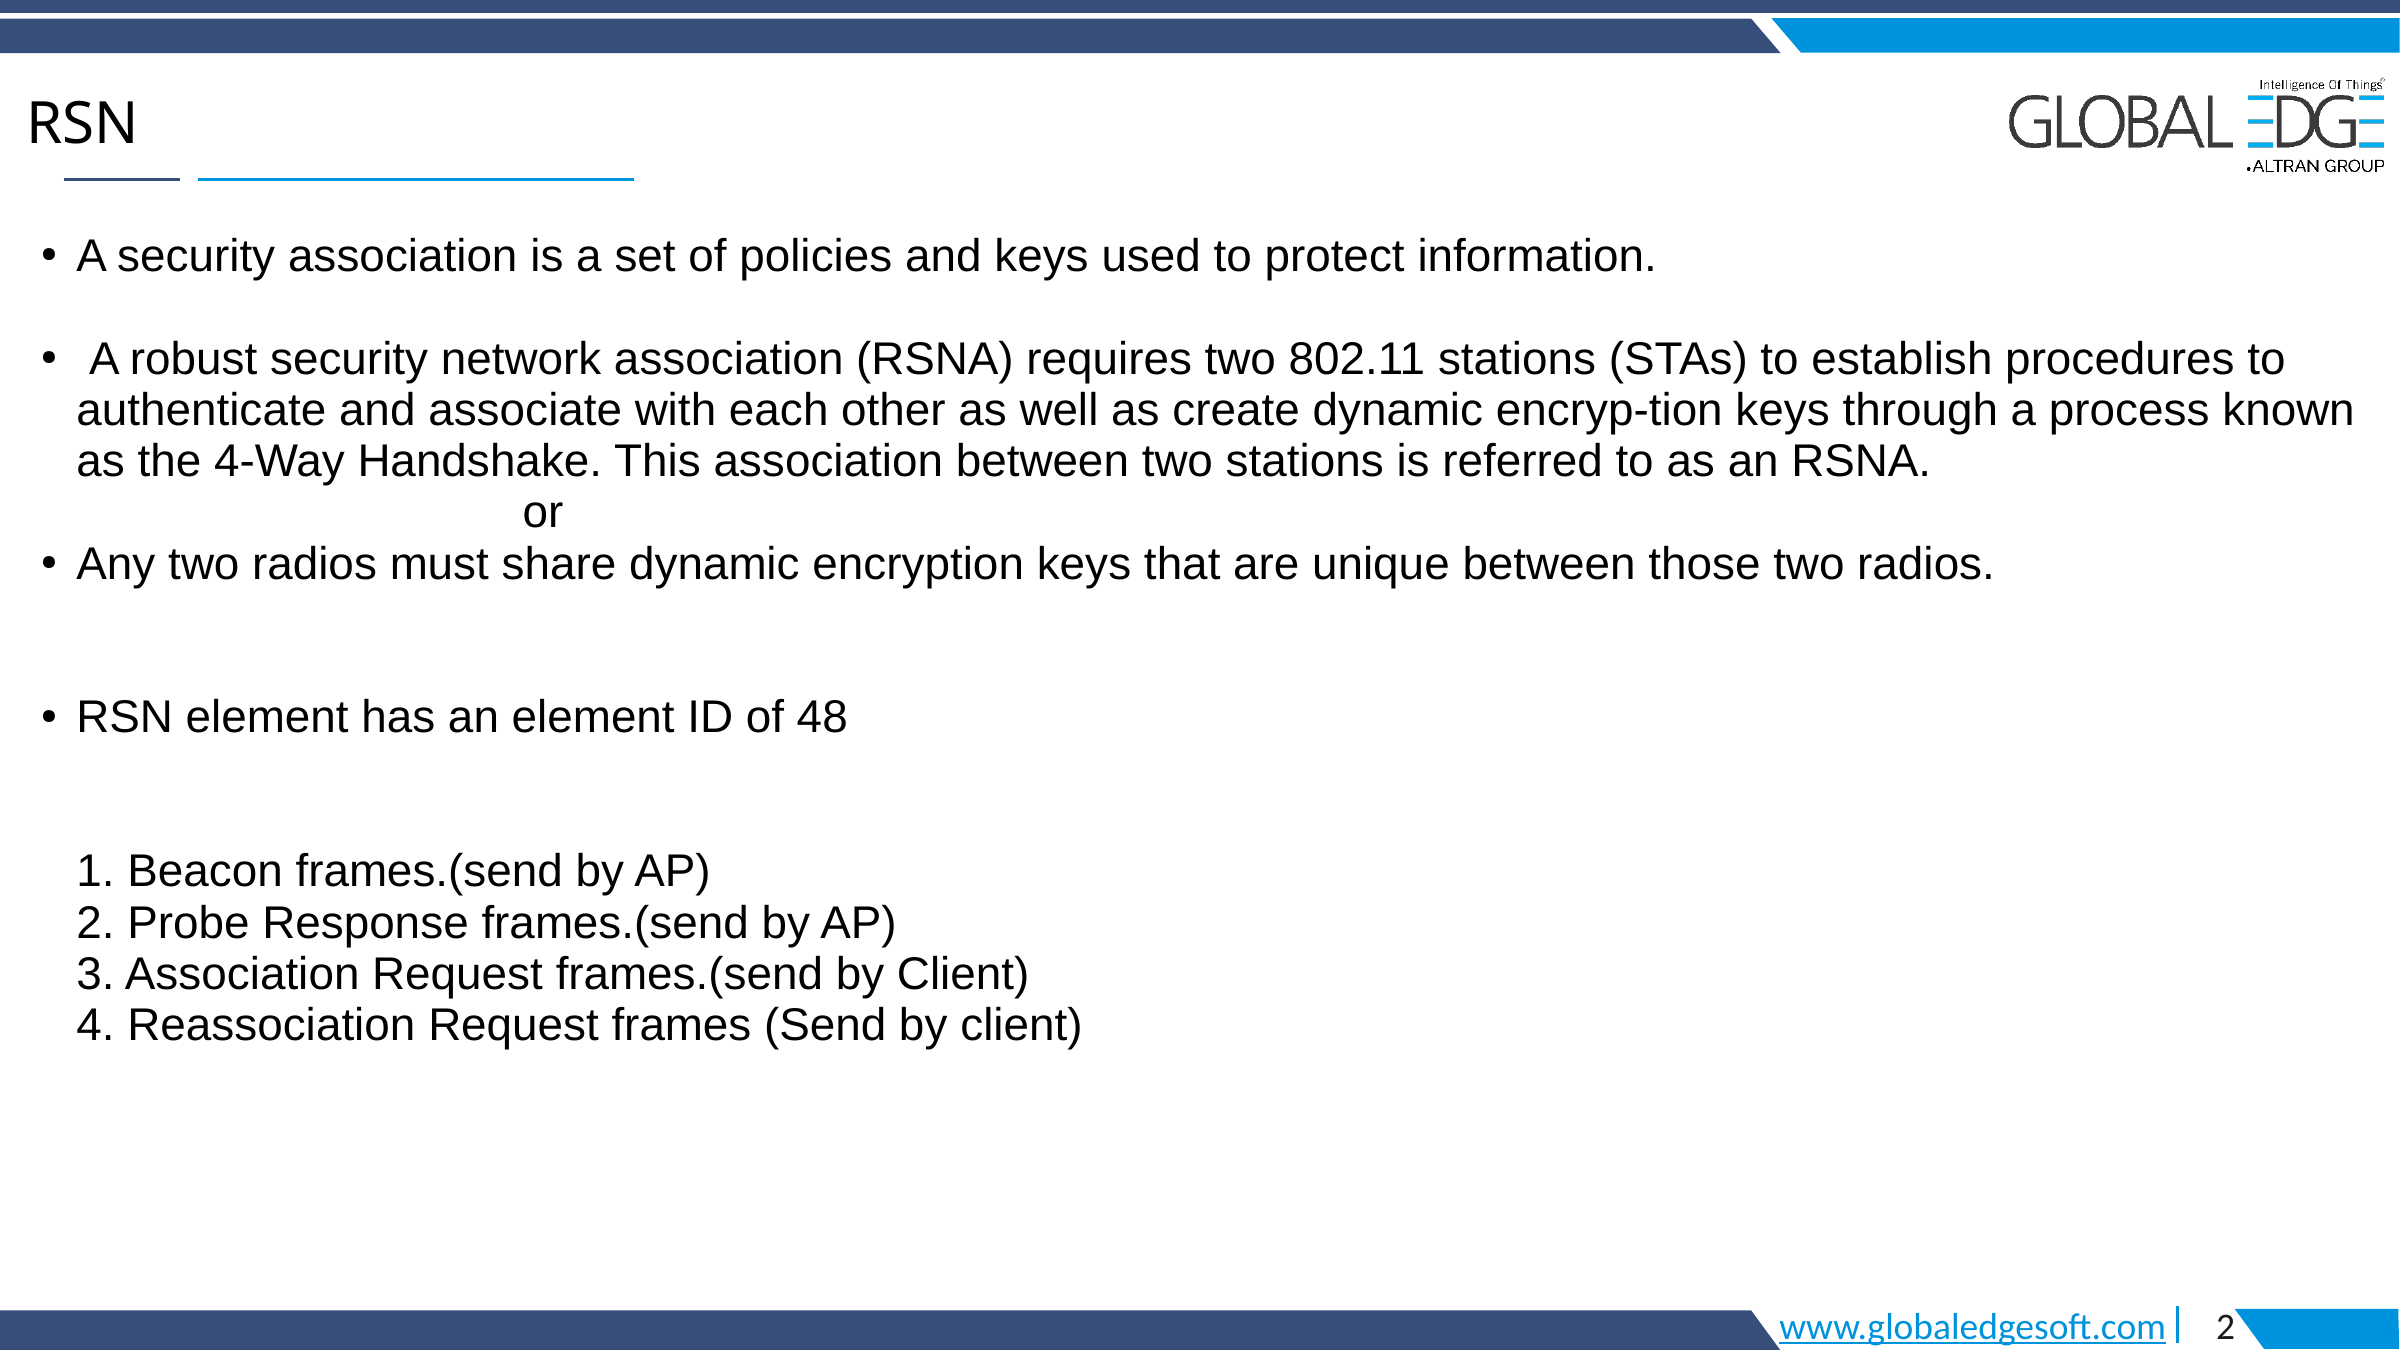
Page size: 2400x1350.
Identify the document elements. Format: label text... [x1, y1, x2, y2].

title RSN [26, 64, 1977, 178]
picture [2001, 67, 2392, 182]
subtitle A security association is a set of policies and keys used to protect information. A robust security network association (RSNA) requires two 802.11 stations (STAs) to establish procedures to authenticate and associate with each other as well as create dynamic encryp-tion keys through a process known as the 4-Way Handshake. This association between two stations is referred to as an RSNA. or Any two radios must share dynamic encryption keys that are unique between those two radios. RSN element has an element ID of 48 1. Beacon frames.(send by AP) 2. Probe Response frames.(send by AP) 3. Association Request frames.(send by Client) 4. Reassociation Request frames (Send by client) [40, 178, 2358, 1298]
